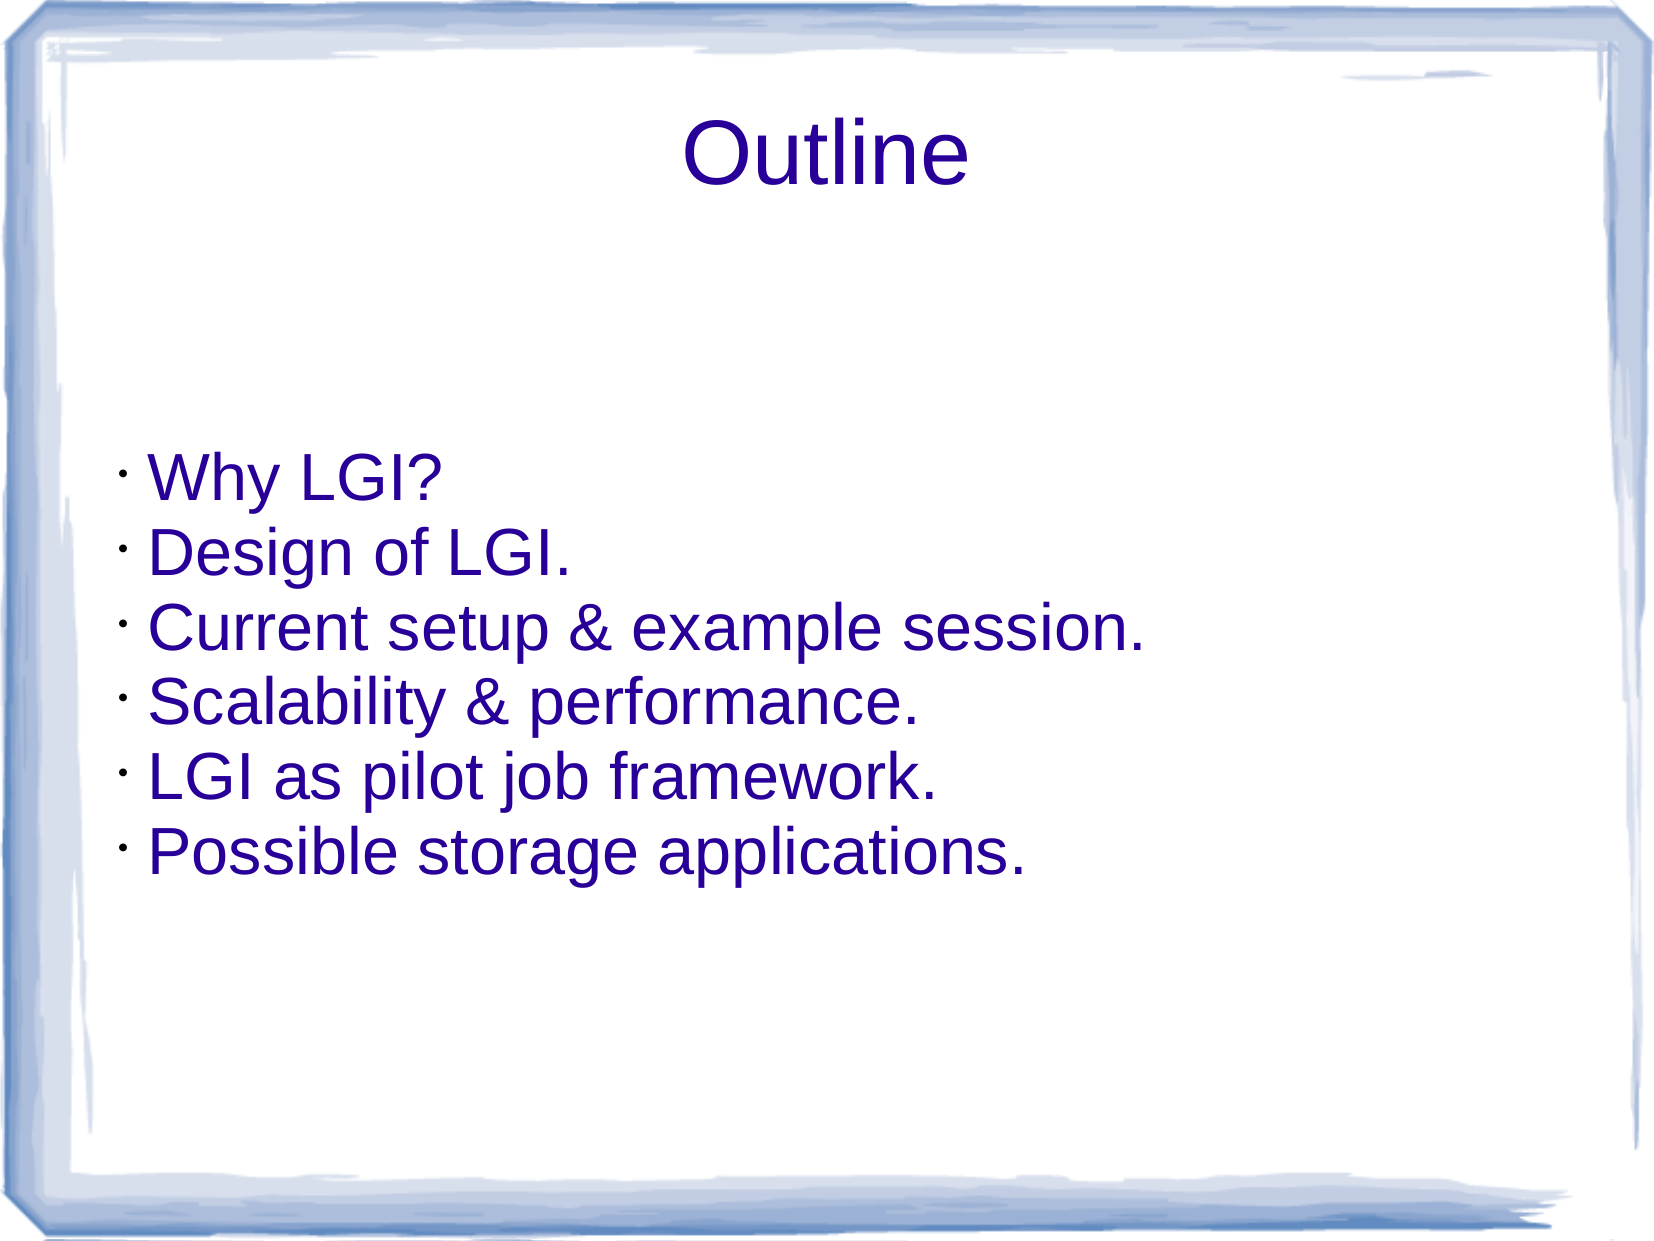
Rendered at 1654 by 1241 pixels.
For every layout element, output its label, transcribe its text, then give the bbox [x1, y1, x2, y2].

title Outline [82, 56, 1571, 250]
subtitle Why LGI? Design of LGI. Current setup & example session. Scalability & performance. LGI as pilot job framework. Possible storage applications. [118, 332, 1571, 997]
picture [0, 0, 1654, 1241]
